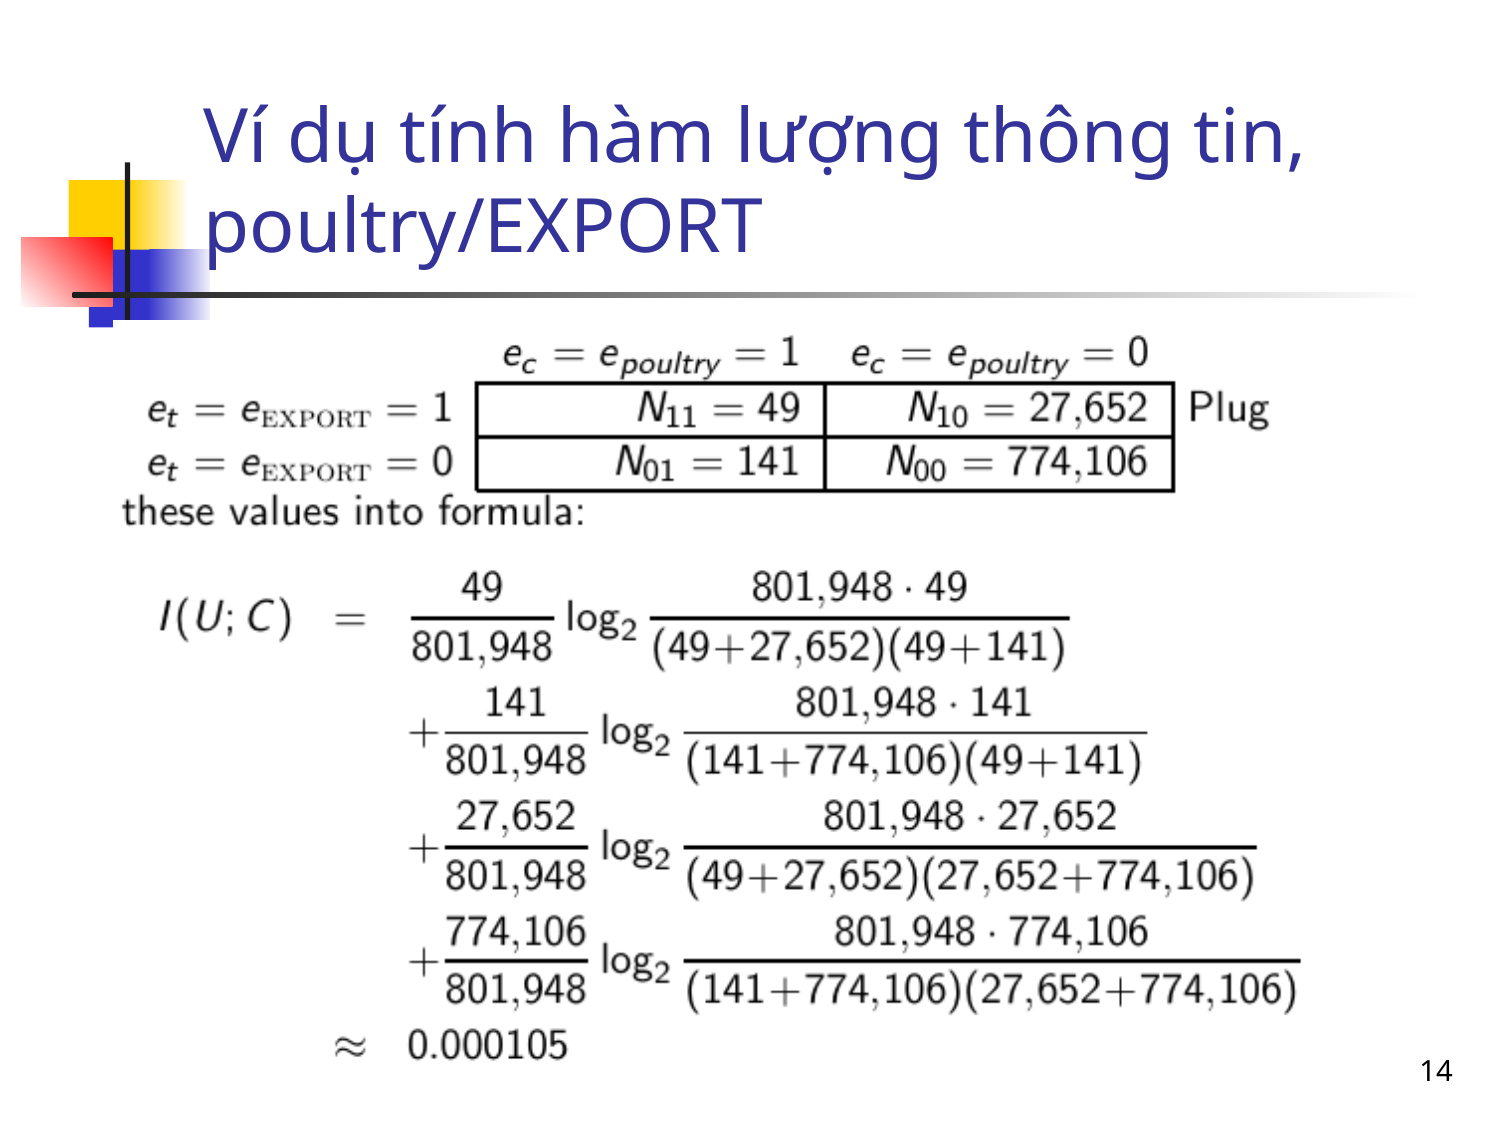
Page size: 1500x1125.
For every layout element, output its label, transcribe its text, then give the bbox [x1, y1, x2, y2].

title Ví dụ tính hàm lượng thông tin, poultry/EXPORT [188, 35, 1468, 275]
picture [113, 320, 1317, 1071]
slide_number <number> [1155, 1024, 1468, 1100]
